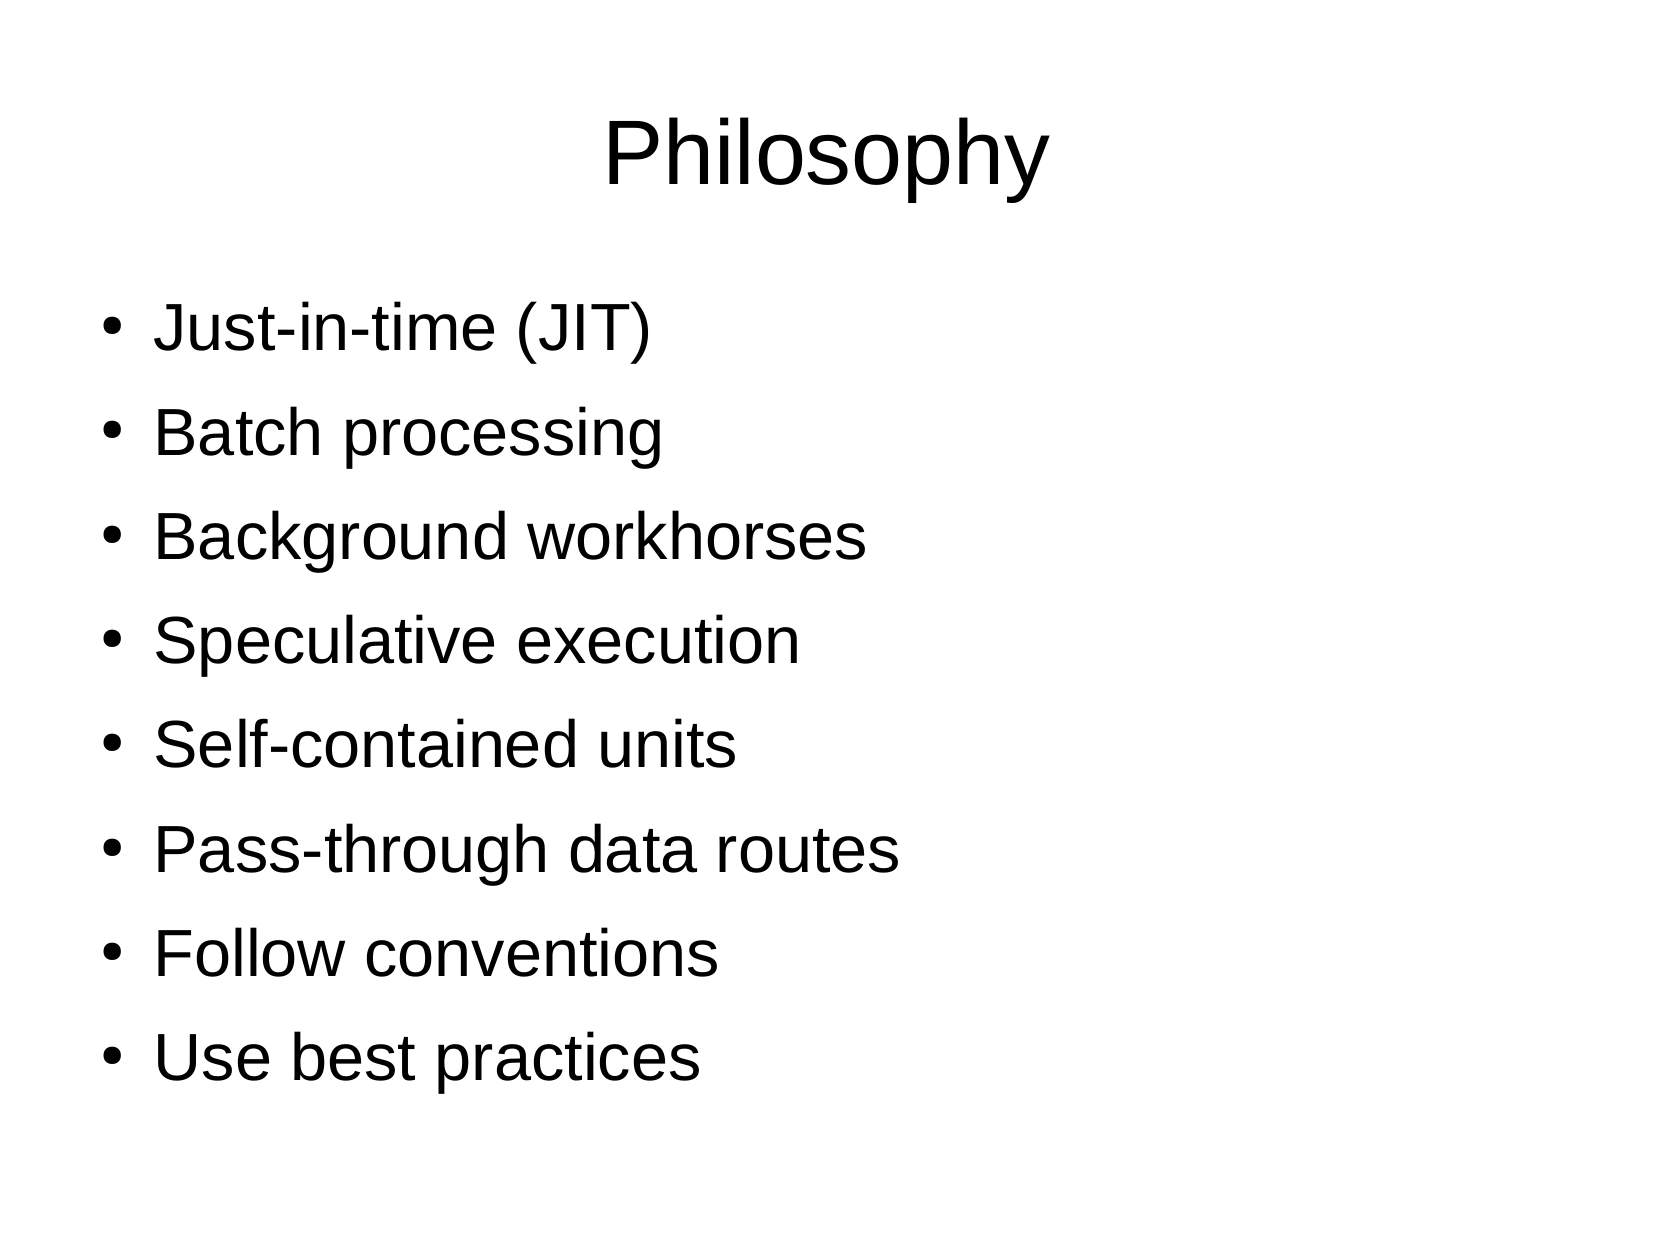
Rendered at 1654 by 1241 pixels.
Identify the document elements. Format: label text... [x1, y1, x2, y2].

title Philosophy [82, 49, 1571, 257]
list Just-in-time (JIT) Batch processing Background workhorses Speculative execution Self-contained units Pass-through data routes Follow conventions Use best practices [82, 290, 1571, 1182]
